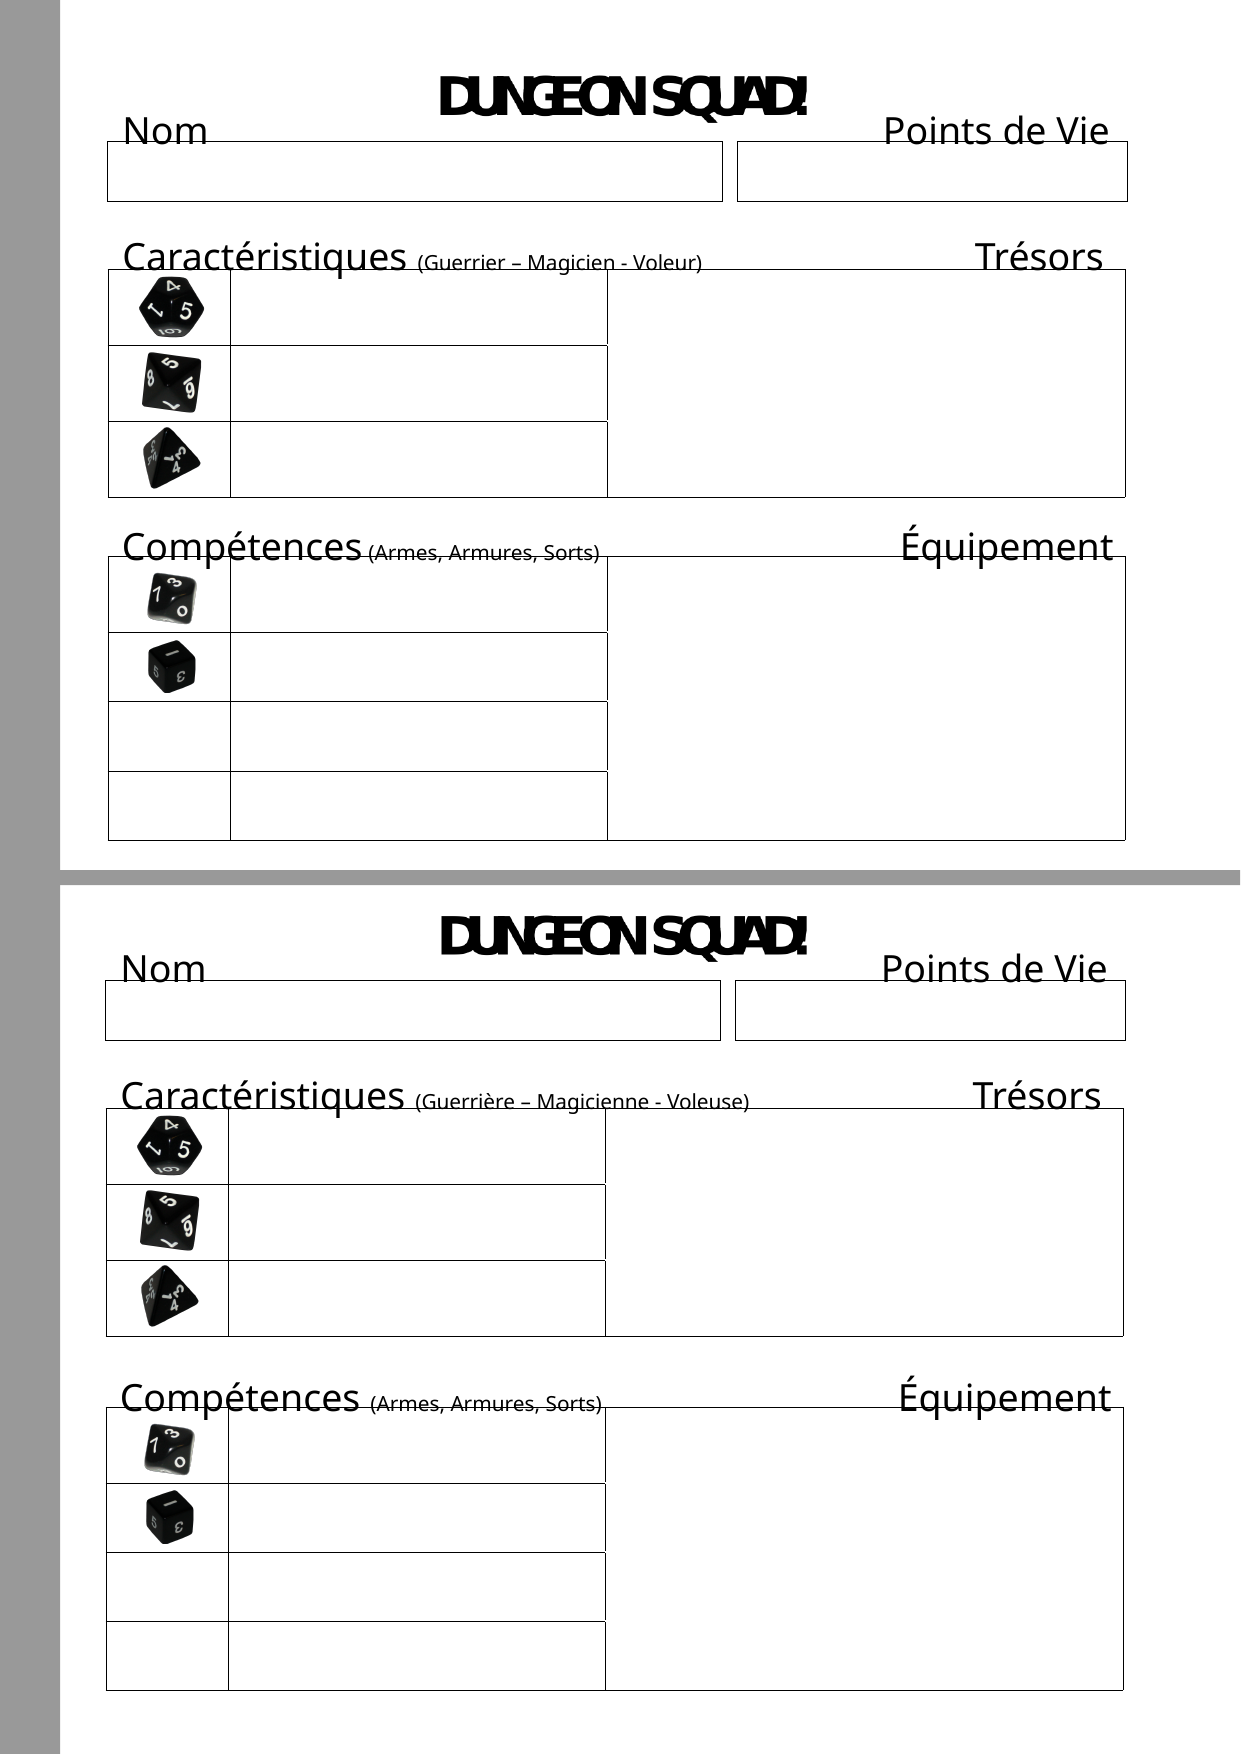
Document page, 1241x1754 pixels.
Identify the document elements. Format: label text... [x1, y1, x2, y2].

table_cell [229, 1484, 605, 1552]
table_cell [608, 702, 1125, 770]
table_header [109, 563, 230, 632]
table_cell [109, 702, 230, 771]
table_cell [606, 1185, 1123, 1259]
picture [435, 911, 811, 966]
picture [136, 1115, 203, 1177]
picture [434, 71, 811, 127]
table_cell [608, 422, 1125, 497]
table_cell [109, 346, 230, 421]
text_box Points de Vie [865, 981, 1125, 985]
table_cell [231, 772, 607, 840]
table_cell [229, 1553, 605, 1621]
table_cell [107, 1622, 228, 1690]
text_box Compétences (Armes, Armures, Sorts) [107, 513, 617, 563]
table_cell [608, 346, 1125, 420]
table_cell [109, 422, 230, 497]
picture [138, 276, 205, 338]
table_cell [107, 1261, 228, 1336]
table_cell [606, 1261, 1123, 1336]
text_box Points de Vie [865, 935, 1128, 985]
table_cell [606, 1553, 1123, 1620]
table_cell [229, 1622, 605, 1690]
table_header [109, 273, 230, 345]
table_header [606, 1408, 1123, 1482]
text_box Équipement [885, 513, 1130, 563]
table_cell [109, 772, 230, 840]
picture [143, 1490, 197, 1544]
table_header [107, 1413, 228, 1483]
table_header [229, 1112, 605, 1184]
table_header [231, 273, 607, 345]
picture [145, 640, 199, 694]
text_box Caractéristiques (Guerrier – Magicien - Voleur) [107, 223, 743, 273]
text_box Nom [105, 935, 217, 980]
table_cell [229, 1261, 605, 1336]
text_box Trésors [957, 1061, 1128, 1112]
table_cell [231, 702, 607, 771]
table_cell [608, 633, 1125, 700]
text_box Points de Vie [868, 96, 1130, 146]
table_cell [107, 1553, 228, 1621]
text_box Compétences (Armes, Armures, Sorts) [105, 1363, 619, 1413]
picture [141, 427, 203, 489]
picture [146, 572, 198, 625]
table_cell [606, 1622, 1123, 1690]
table_cell [606, 1484, 1123, 1551]
picture [141, 352, 202, 413]
text_box Nom [106, 981, 217, 985]
table_cell [109, 633, 230, 701]
table_cell [231, 346, 607, 421]
table_cell [107, 1484, 228, 1552]
table_header [229, 1413, 605, 1483]
table_header [608, 270, 1125, 344]
text_box [0, 0, 1241, 1754]
table_cell [231, 633, 607, 701]
text_box Trésors [960, 223, 1130, 273]
table_cell [231, 422, 607, 497]
picture [143, 1423, 196, 1476]
table_cell [608, 772, 1125, 840]
table_header [231, 563, 607, 632]
picture [139, 1265, 201, 1328]
table_header [107, 1112, 228, 1184]
text_box Points de Vie [868, 142, 1127, 146]
text_box Nom [108, 142, 219, 146]
text_box Caractéristiques (Guerrière – Magicienne - Voleuse) [105, 1061, 788, 1112]
text_box Nom [107, 96, 219, 141]
table_cell [107, 1185, 228, 1260]
table_cell [229, 1185, 605, 1260]
table_header [608, 557, 1125, 631]
table_header [606, 1109, 1123, 1183]
text_box Équipement [882, 1363, 1128, 1413]
picture [139, 1190, 200, 1252]
